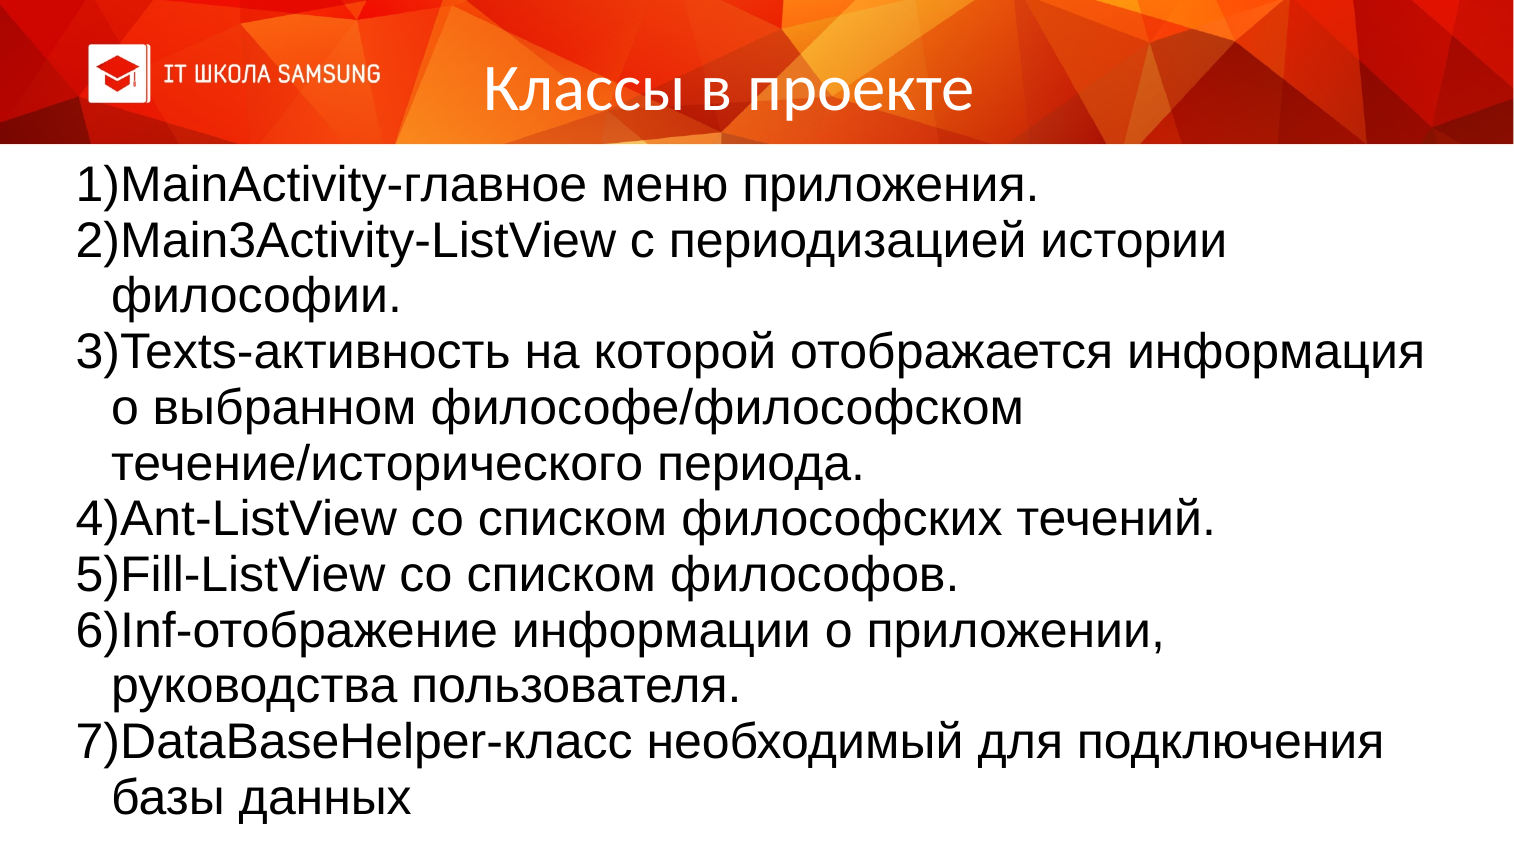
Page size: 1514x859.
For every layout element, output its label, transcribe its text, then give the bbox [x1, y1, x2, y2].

title Классы в проекте [483, 21, 1514, 166]
picture [0, 0, 1514, 859]
subtitle MainActivity-главное меню приложения. Main3Activity-ListView с периодизацией истории философии. Texts-активность на которой отображается информация о выбранном философе/философском течение/исторического периода. Ant-ListView со списком философских течений. Fill-ListView со списком философов. Inf-отображение информации о приложении, руководства пользователя. DataBaseHelper-класс необходимый для подключения базы данных [75, 155, 1438, 826]
